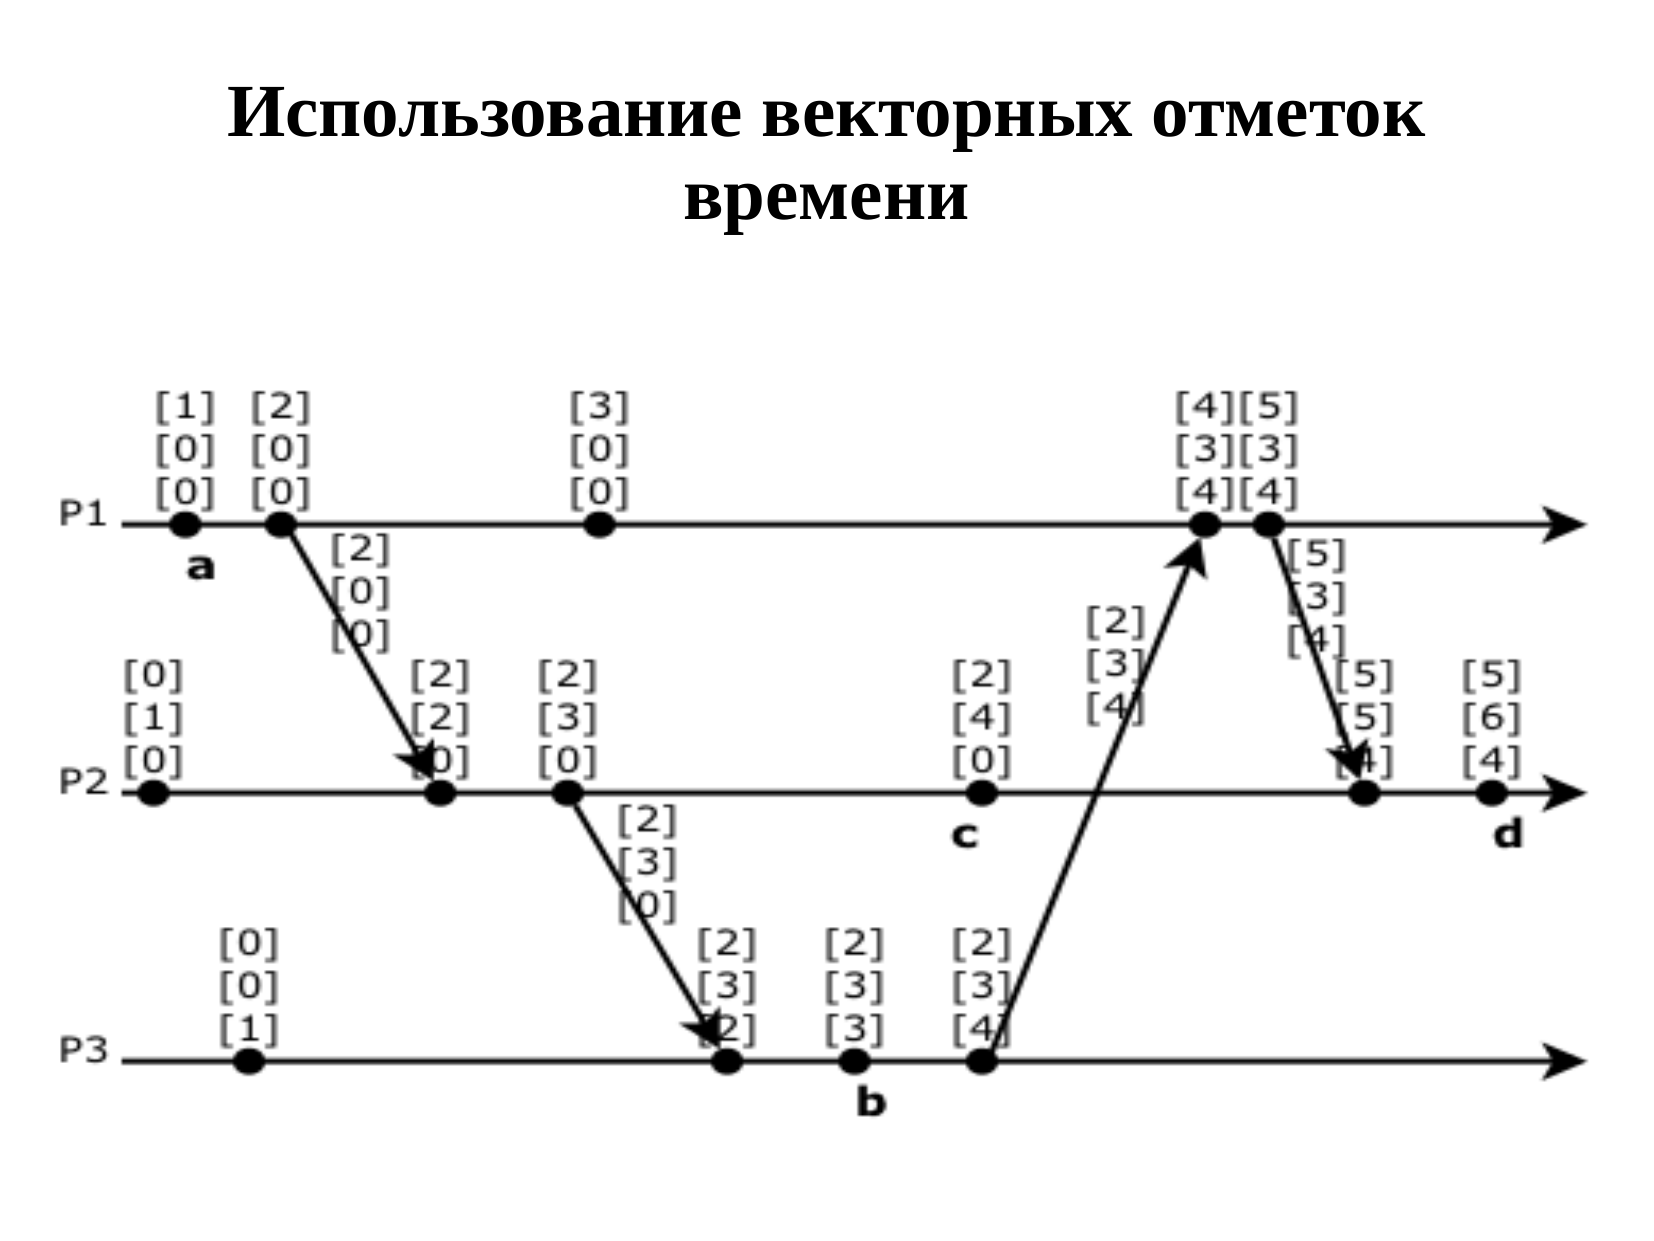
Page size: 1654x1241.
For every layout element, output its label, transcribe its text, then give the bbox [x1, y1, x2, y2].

picture [59, 384, 1595, 1123]
title Использование векторных отметок времени [82, 56, 1571, 250]
